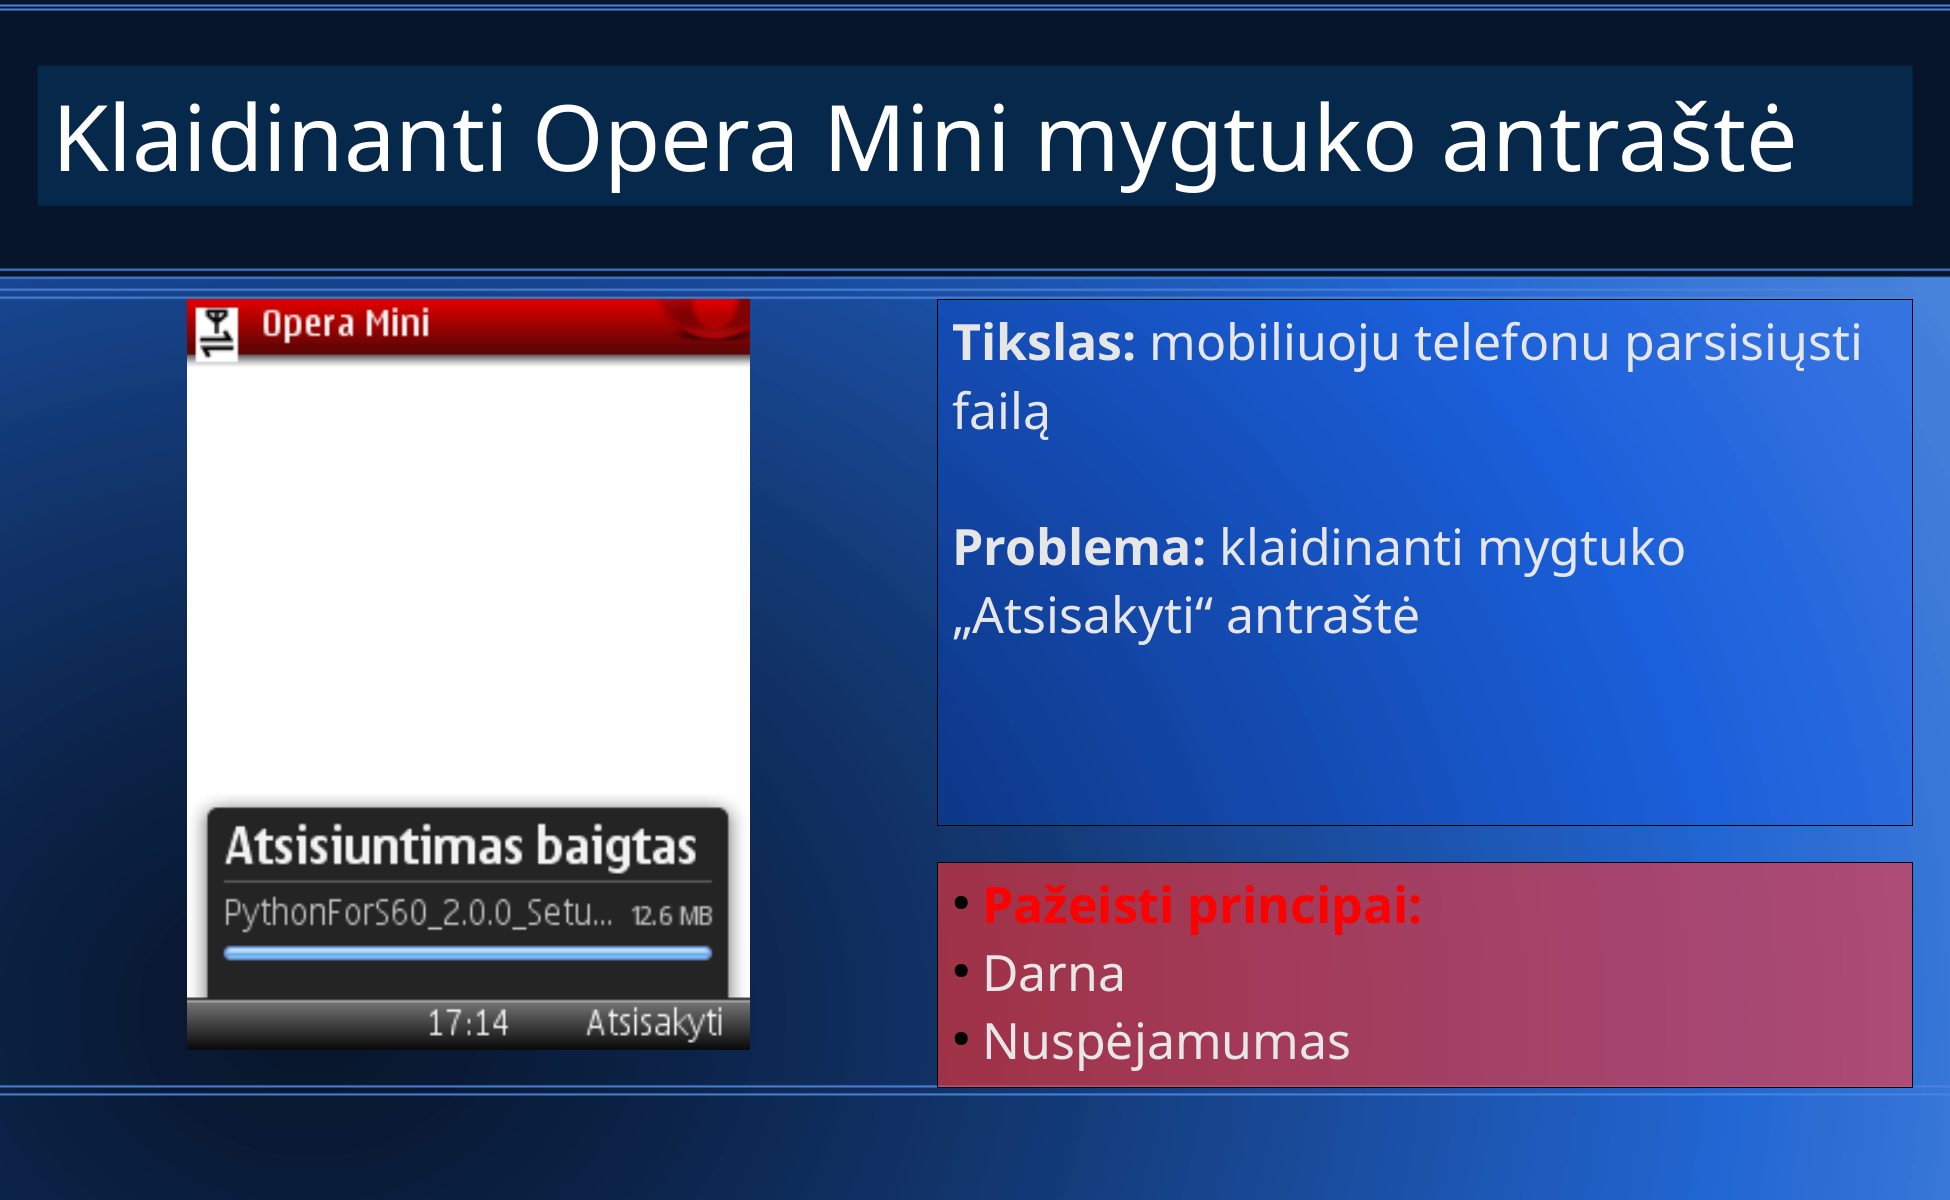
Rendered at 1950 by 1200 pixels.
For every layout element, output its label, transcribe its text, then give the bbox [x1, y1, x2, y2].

text_box Klaidinanti Opera Mini mygtuko antraštė [37, 65, 1913, 188]
picture [0, 0, 1950, 1200]
text_box Tikslas: mobiliuoju telefonu parsisiųsti failą Problema: klaidinanti mygtuko „Atsisakyti“ antraštė [937, 299, 1913, 826]
text_box Pažeisti principai: Darna Nuspėjamumas [937, 862, 1913, 1088]
